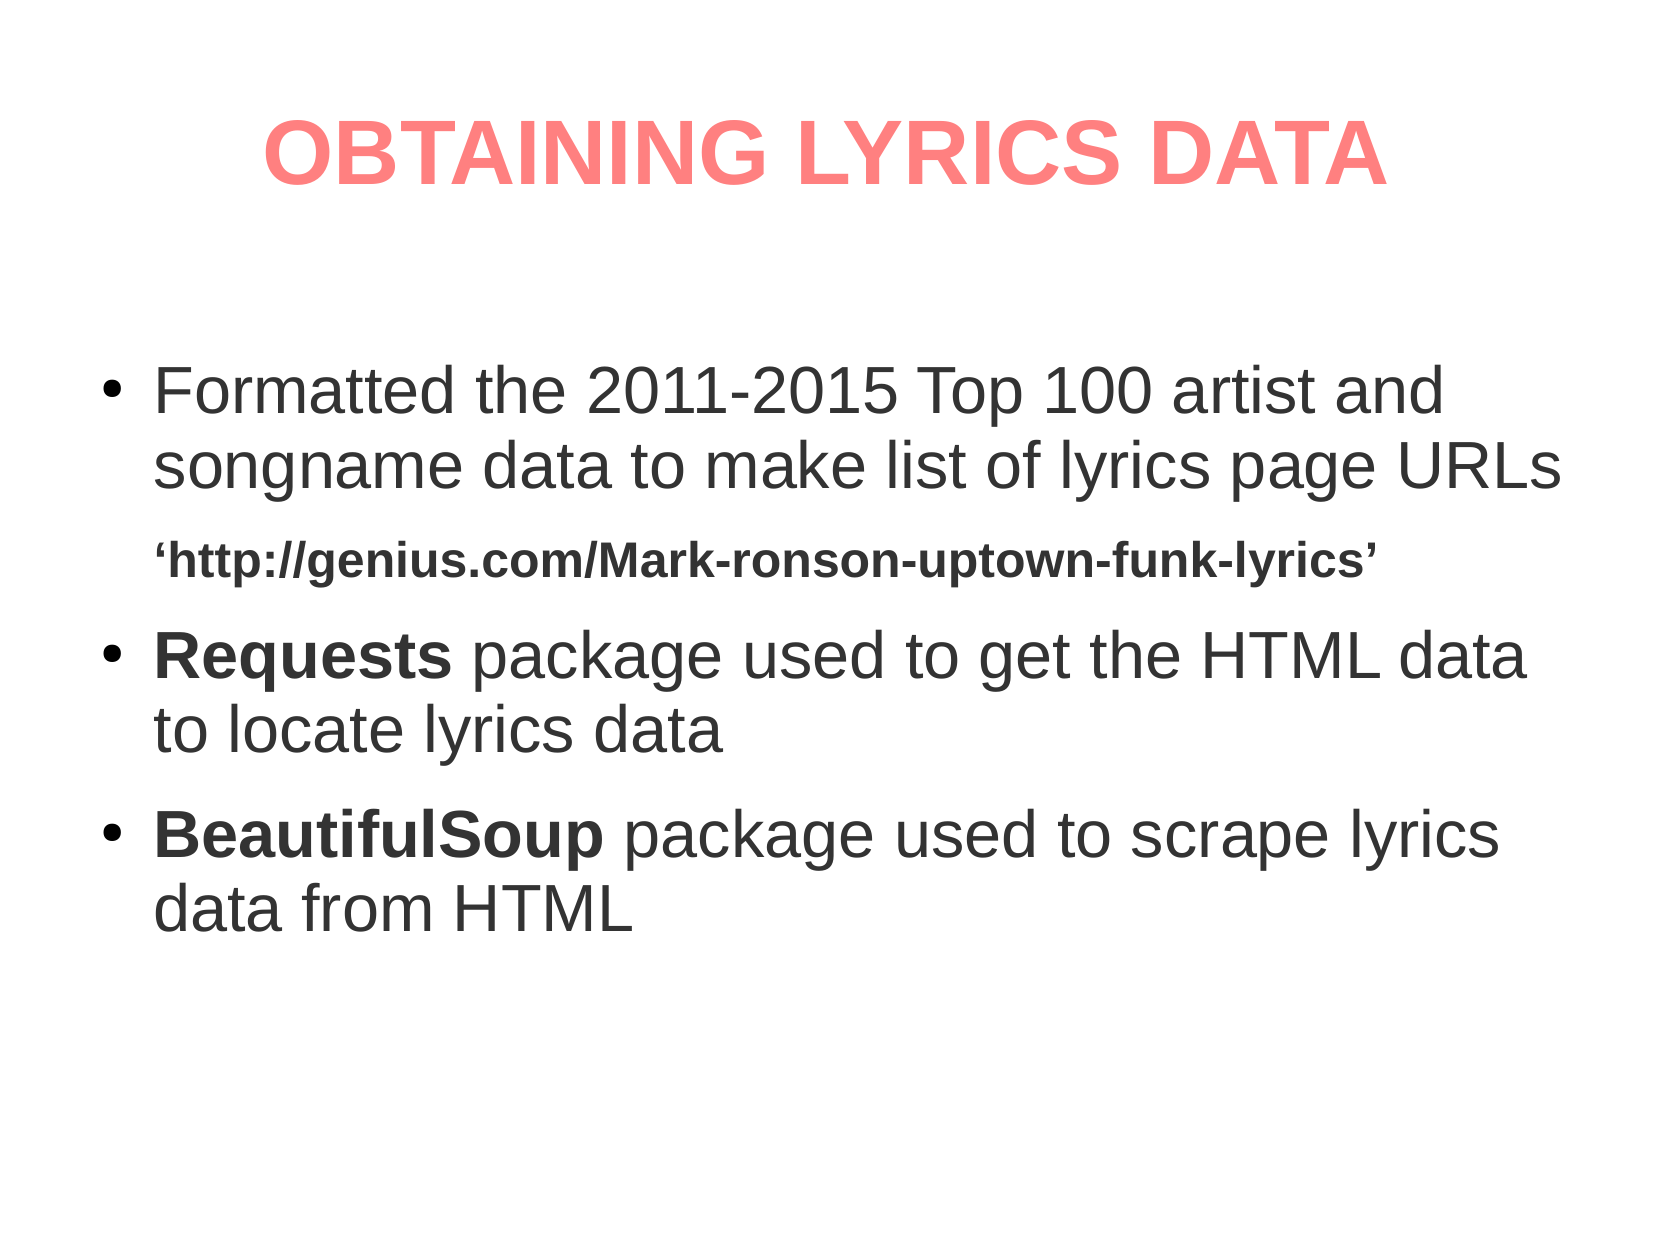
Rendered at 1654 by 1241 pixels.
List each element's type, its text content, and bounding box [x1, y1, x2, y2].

list Formatted the 2011-2015 Top 100 artist and songname data to make list of lyrics page URLs ‘http://genius.com/Mark-ronson-uptown-funk-lyrics’ Requests package used to get the HTML data to locate lyrics data BeautifulSoup package used to scrape lyrics data from HTML [82, 290, 1571, 1010]
title OBTAINING LYRICS DATA [82, 49, 1571, 257]
